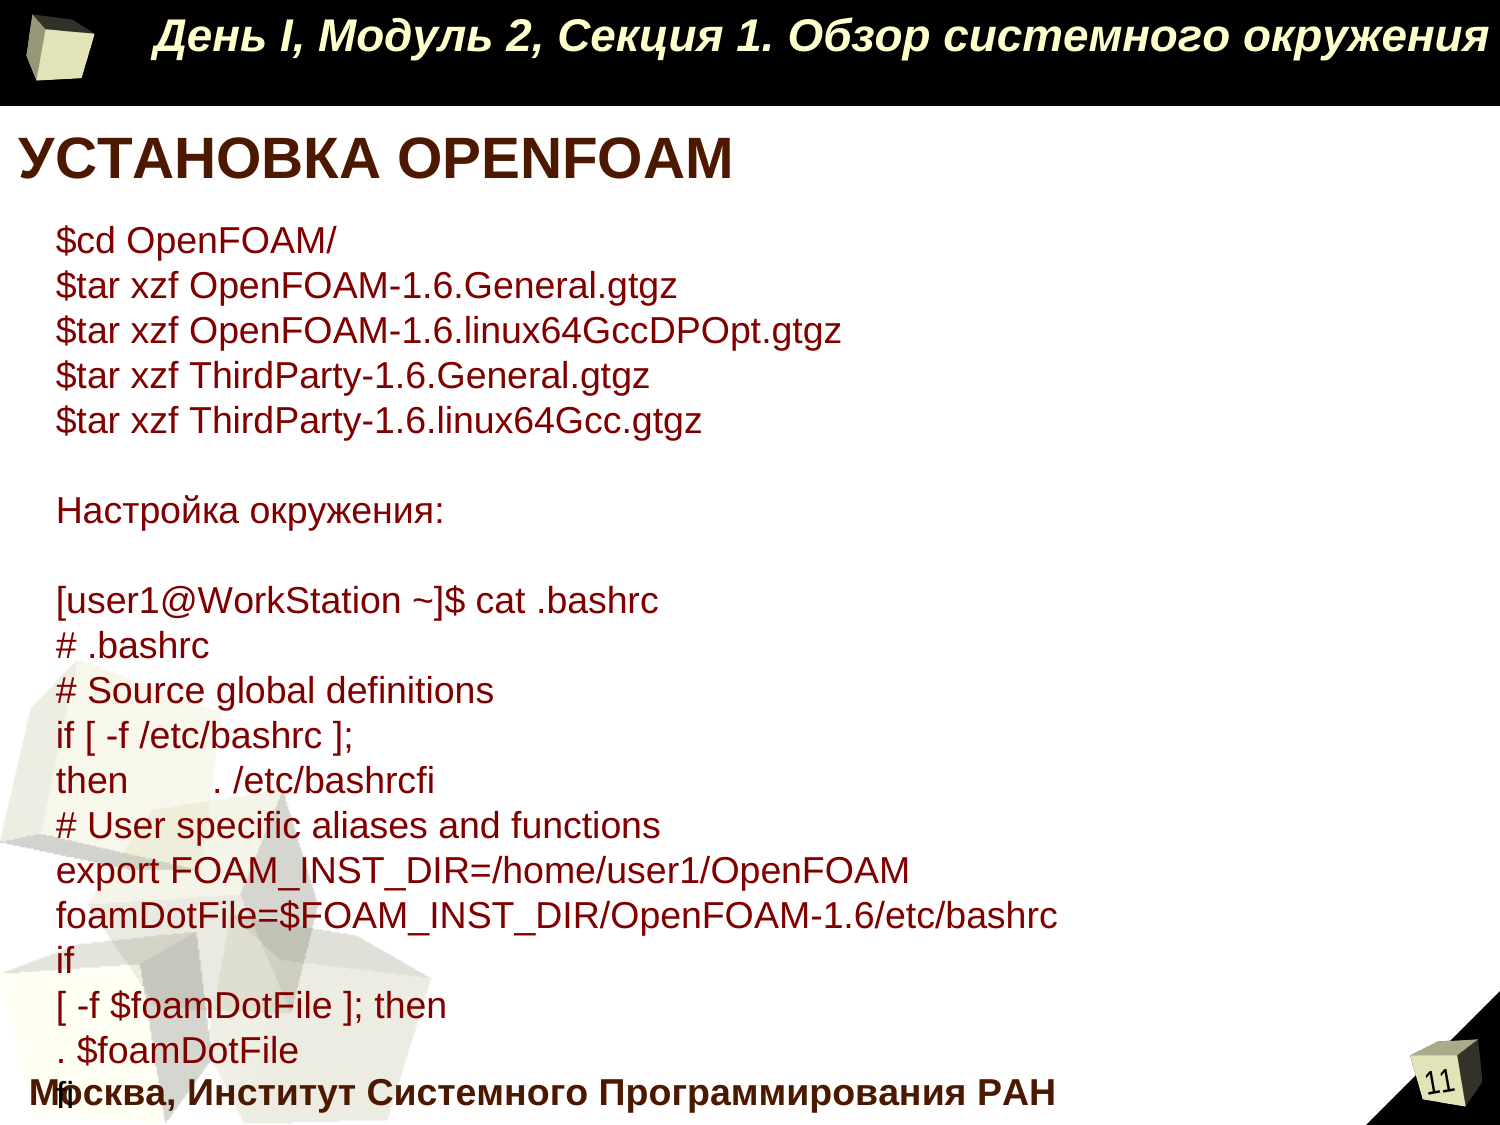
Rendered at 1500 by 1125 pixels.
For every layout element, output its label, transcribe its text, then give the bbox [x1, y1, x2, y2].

text_box УСТАНОВКА OPENFOAM [4, 112, 1500, 198]
picture [0, 659, 433, 1125]
text_box $cd OpenFOAM/ $tar xzf OpenFOAM-1.6.General.gtgz $tar xzf OpenFOAM-1.6.linux64GccDPOpt.gtgz $tar xzf ThirdParty-1.6.General.gtgz $tar xzf ThirdParty-1.6.linux64Gcc.gtgz Настройка окружения: [user1@WorkStation ~]$ cat .bashrc # .bashrc # Source global definitions if [ -f /etc/bashrc ]; then . /etc/bashrcfi # User specific aliases and functions export FOAM_INST_DIR=/home/user1/OpenFOAM foamDotFile=$FOAM_INST_DIR/OpenFOAM-1.6/etc/bashrc if [ -f $foamDotFile ]; then . $foamDotFile fi [41, 207, 1459, 1124]
